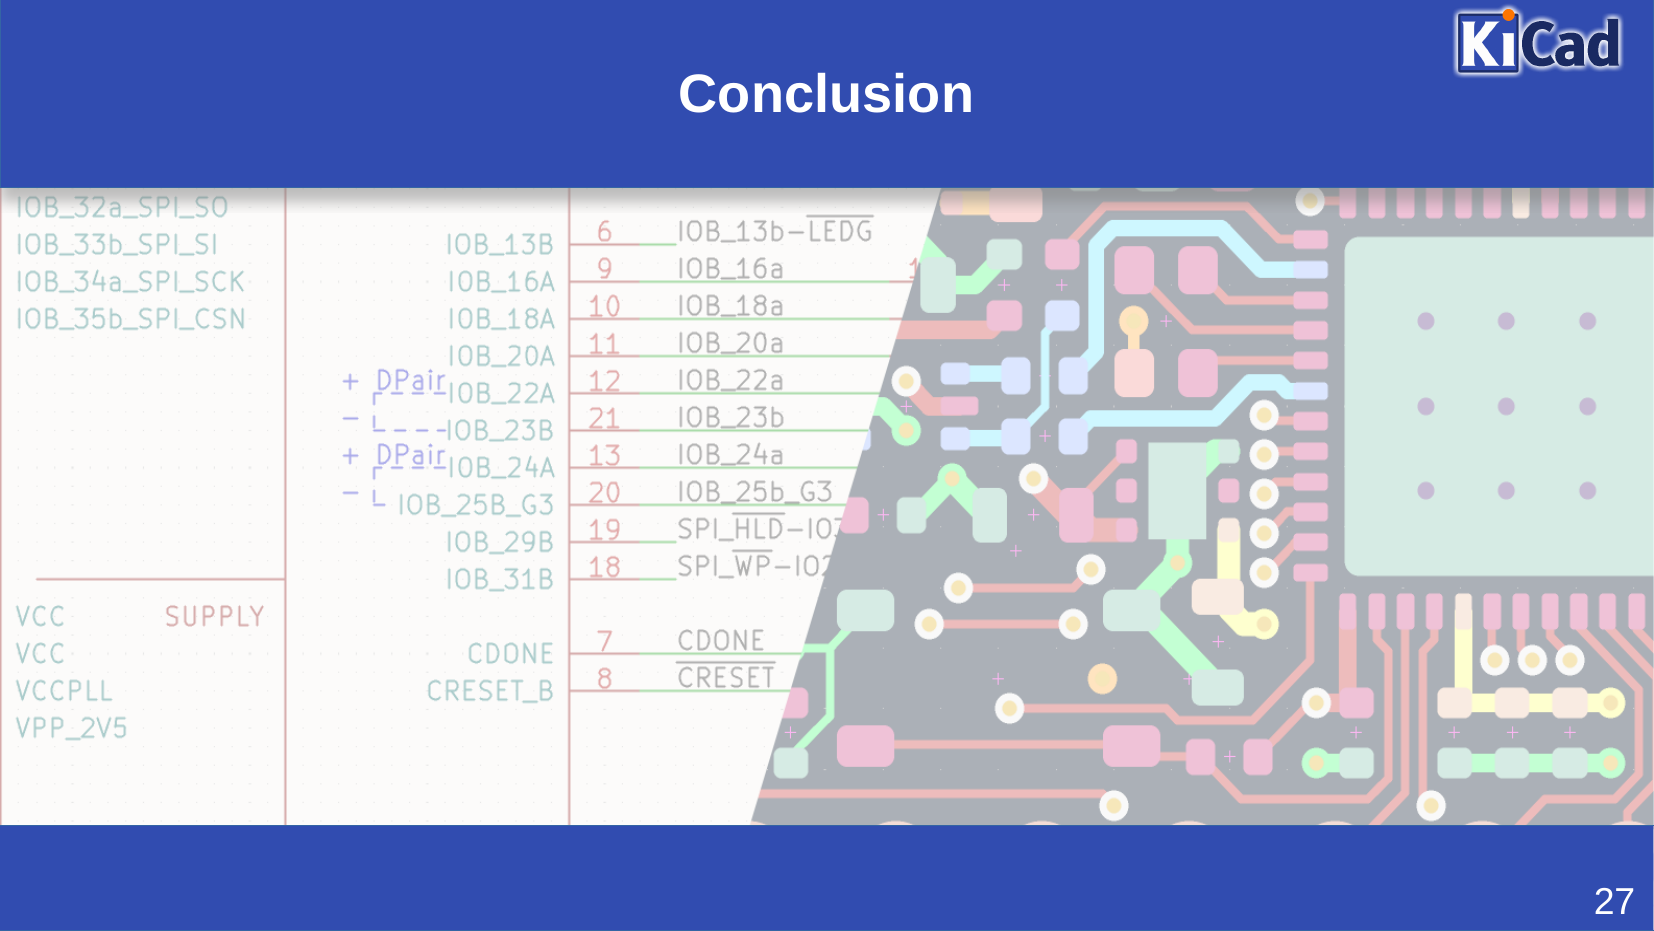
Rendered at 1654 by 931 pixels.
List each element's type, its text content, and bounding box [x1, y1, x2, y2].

table_header [1101, 848, 1624, 905]
text_box Conclusion [0, 0, 1654, 188]
text_box <number> [1387, 873, 1651, 931]
text_box [0, 825, 1654, 931]
table_header [578, 848, 1101, 905]
picture [1412, 0, 1654, 92]
table_header [55, 848, 578, 905]
text_box [1162, 188, 1651, 226]
picture [0, 188, 1654, 825]
